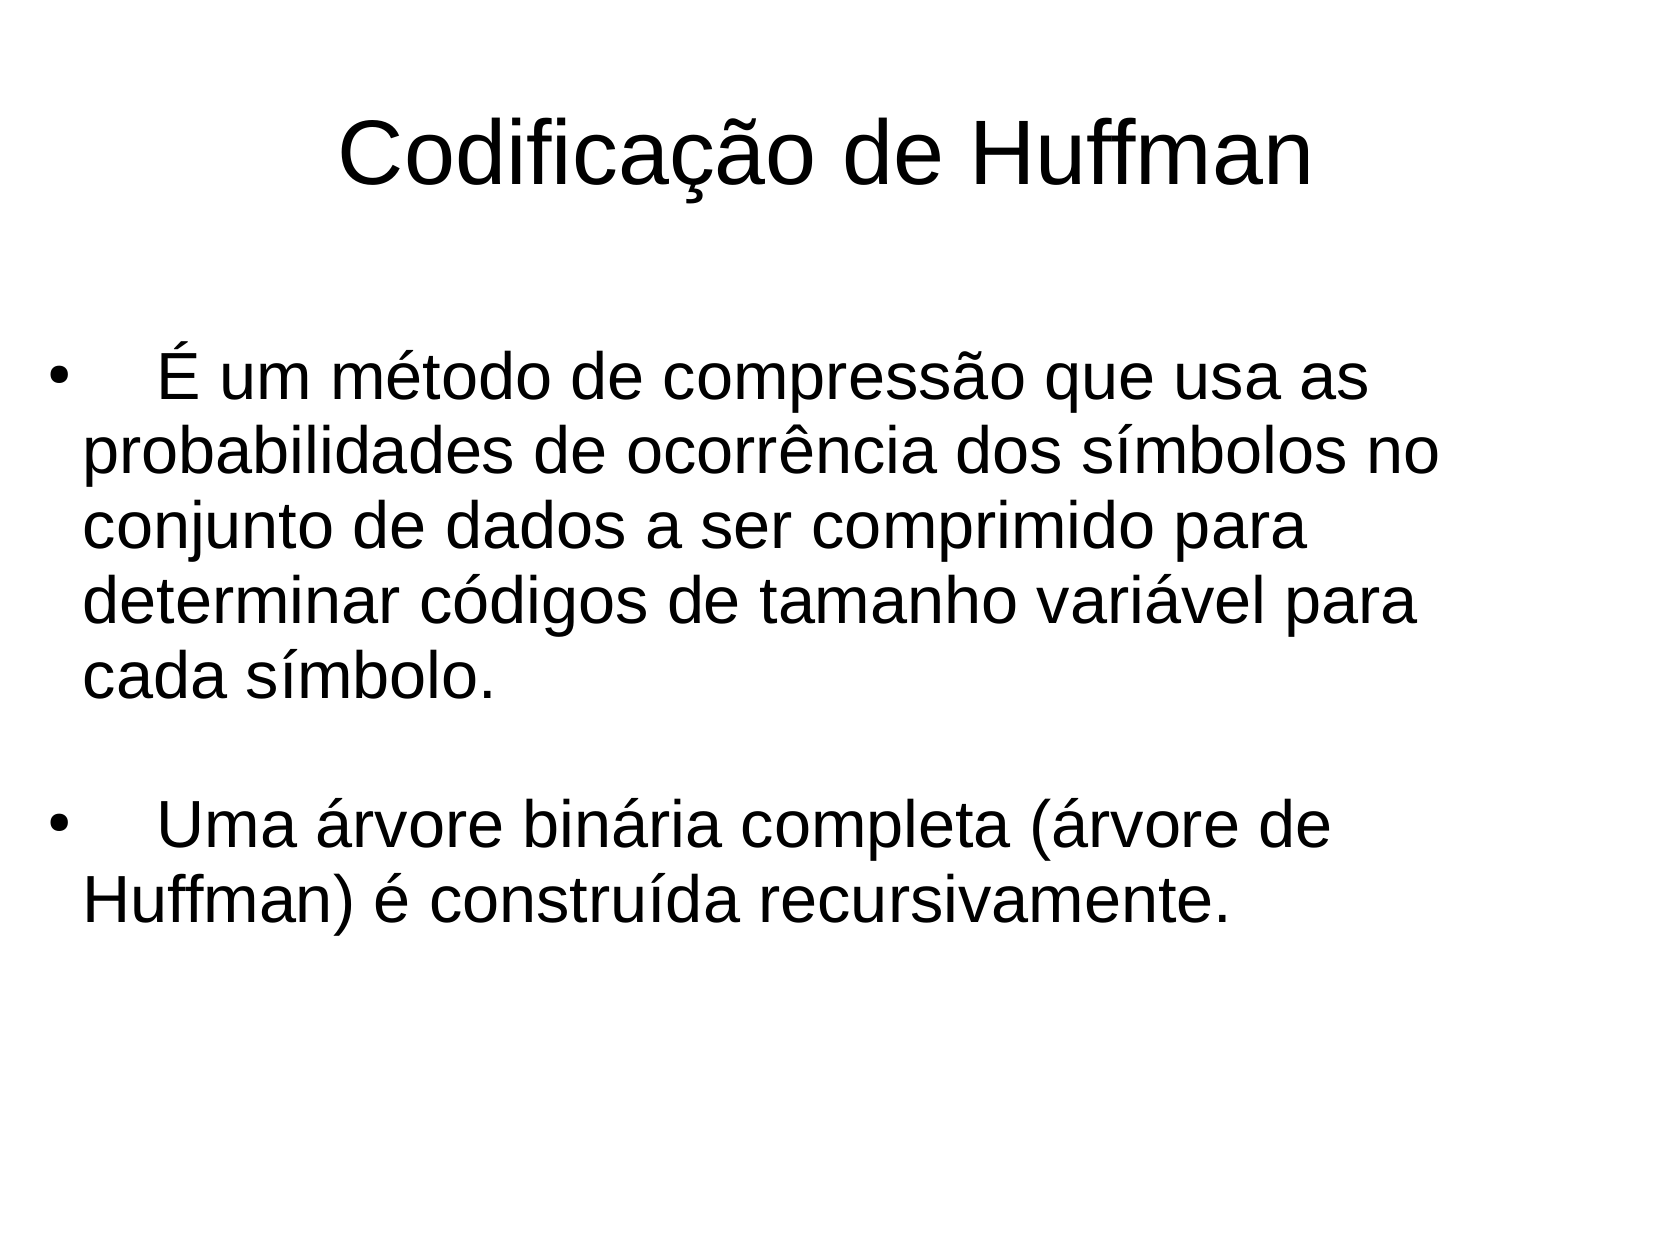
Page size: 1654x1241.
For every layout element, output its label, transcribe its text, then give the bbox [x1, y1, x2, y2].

title Codificação de Huffman [82, 49, 1571, 177]
subtitle É um método de compressão que usa as probabilidades de ocorrência dos símbolos no conjunto de dados a ser comprimido para determinar códigos de tamanho variável para cada símbolo. Uma árvore binária completa (árvore de Huffman) é construída recursivamente. [47, 177, 1571, 1099]
